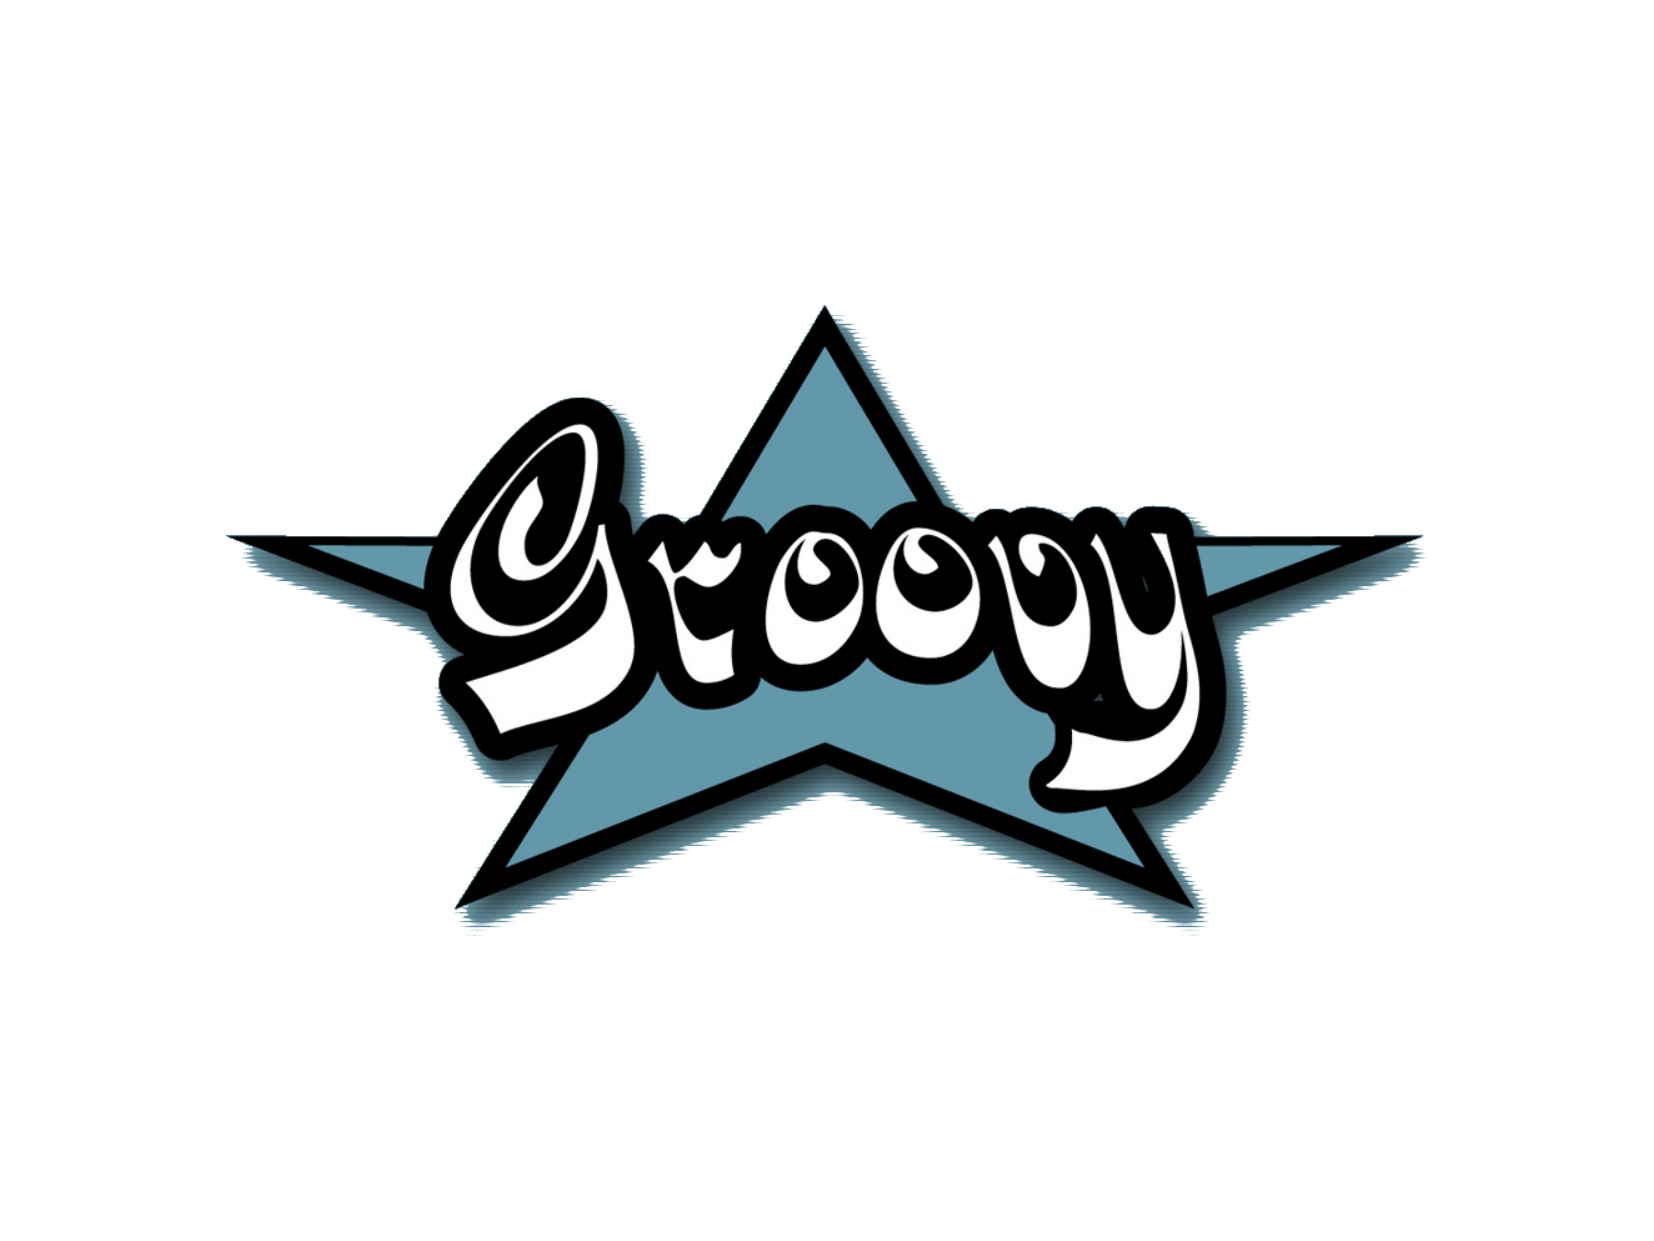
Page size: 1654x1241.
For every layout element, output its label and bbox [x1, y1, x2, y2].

picture [226, 304, 1427, 936]
